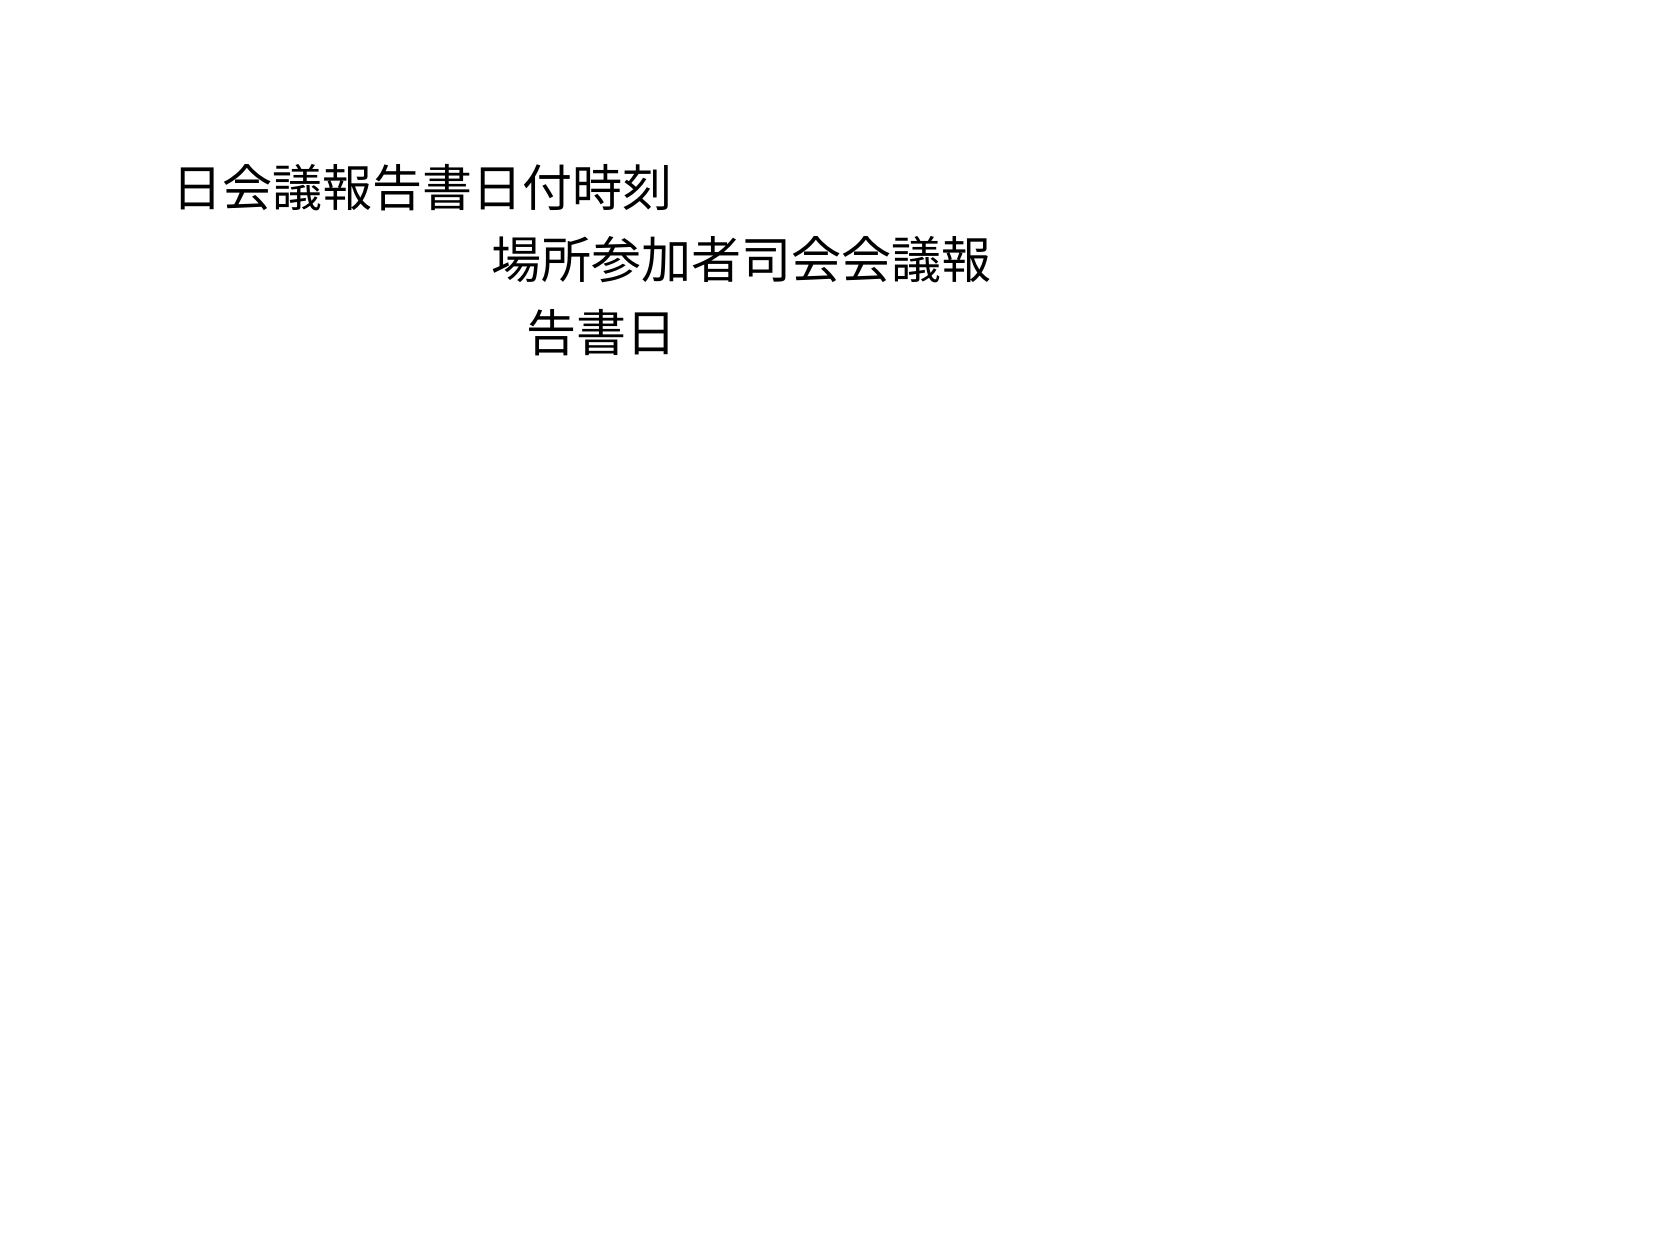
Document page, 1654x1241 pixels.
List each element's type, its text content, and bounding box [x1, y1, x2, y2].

text_box 日会議報告書日付時刻 場所参加者司会会議報告書日 [172, 148, 1001, 322]
